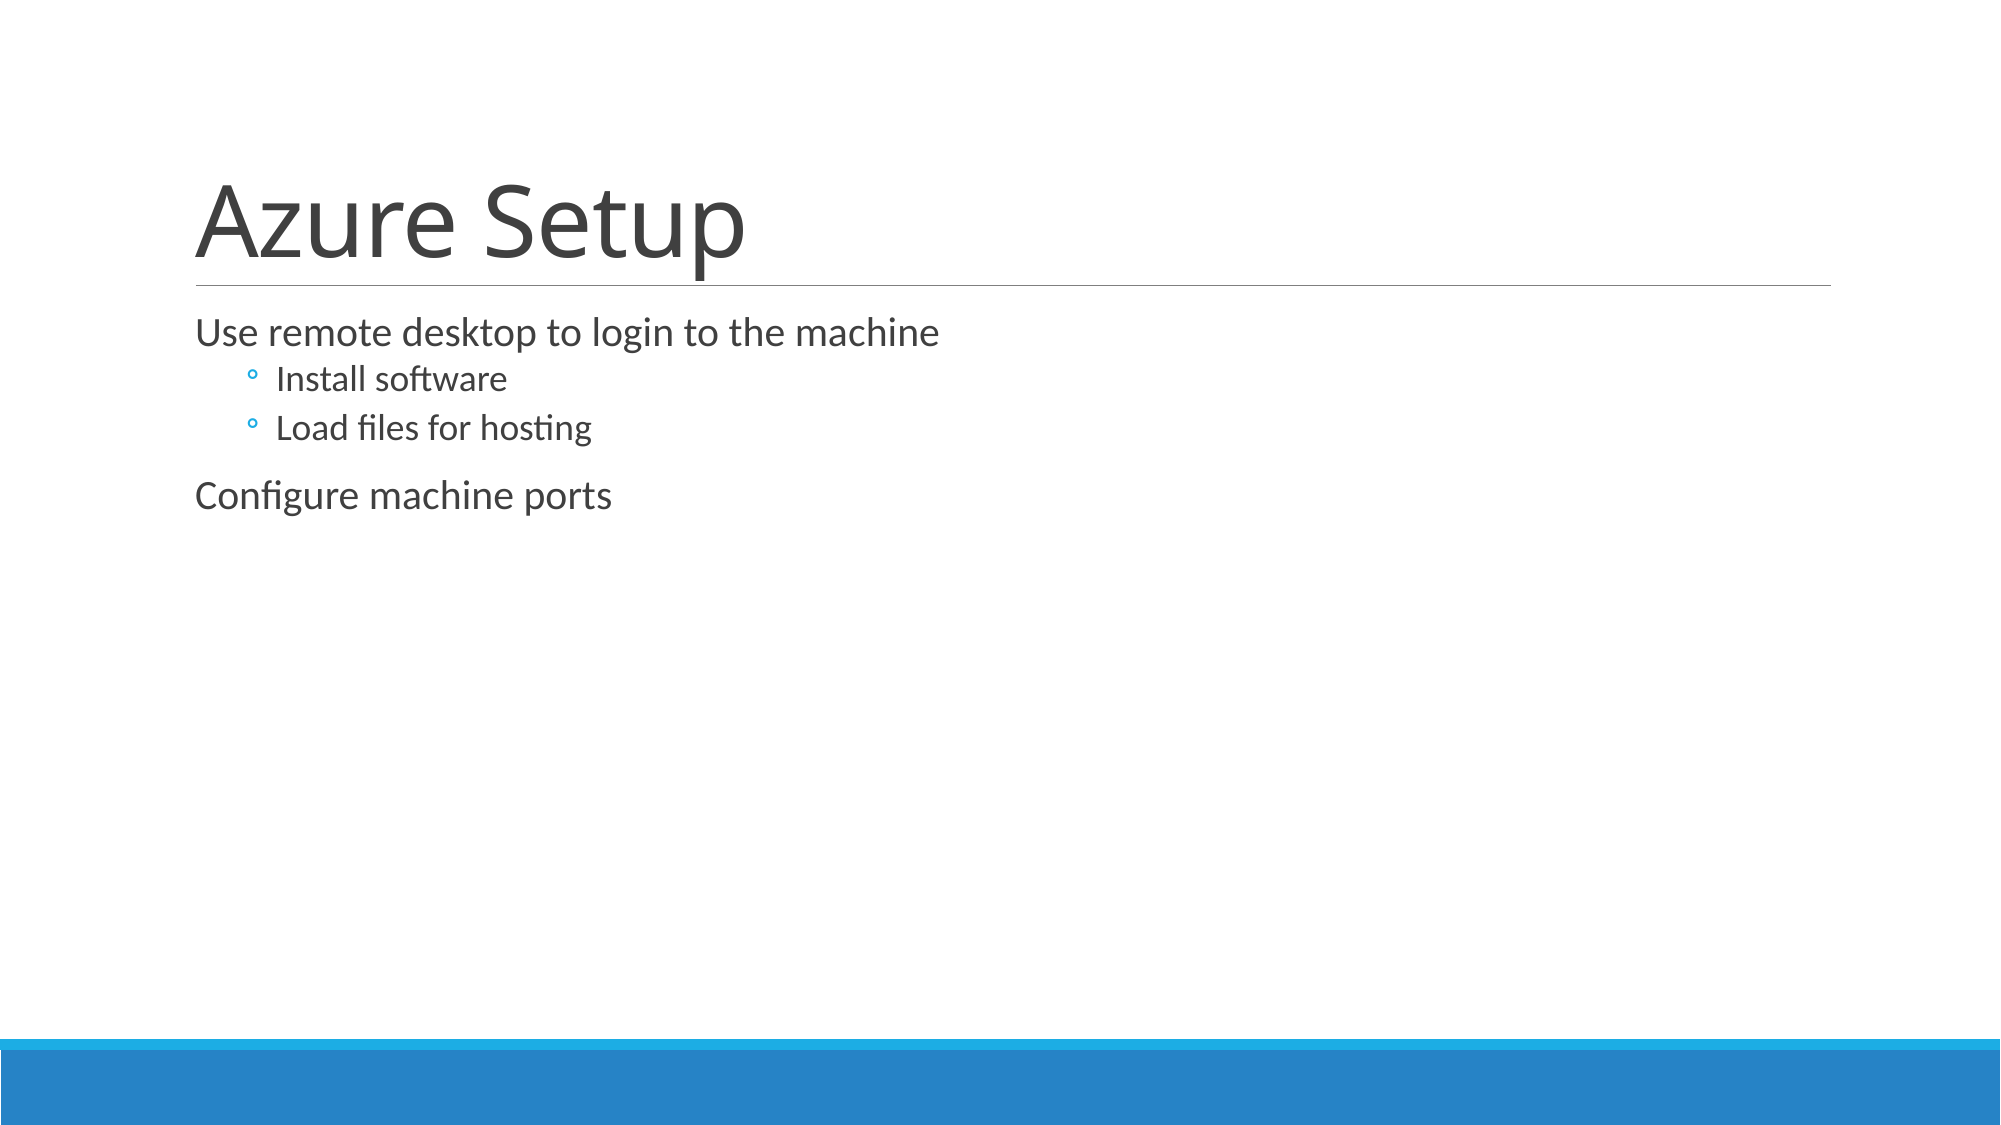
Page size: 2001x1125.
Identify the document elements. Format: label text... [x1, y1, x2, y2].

list Use remote desktop to login to the machine Install software Load files for hosting Configure machine ports [180, 302, 1831, 963]
title Azure Setup [180, 47, 1831, 286]
